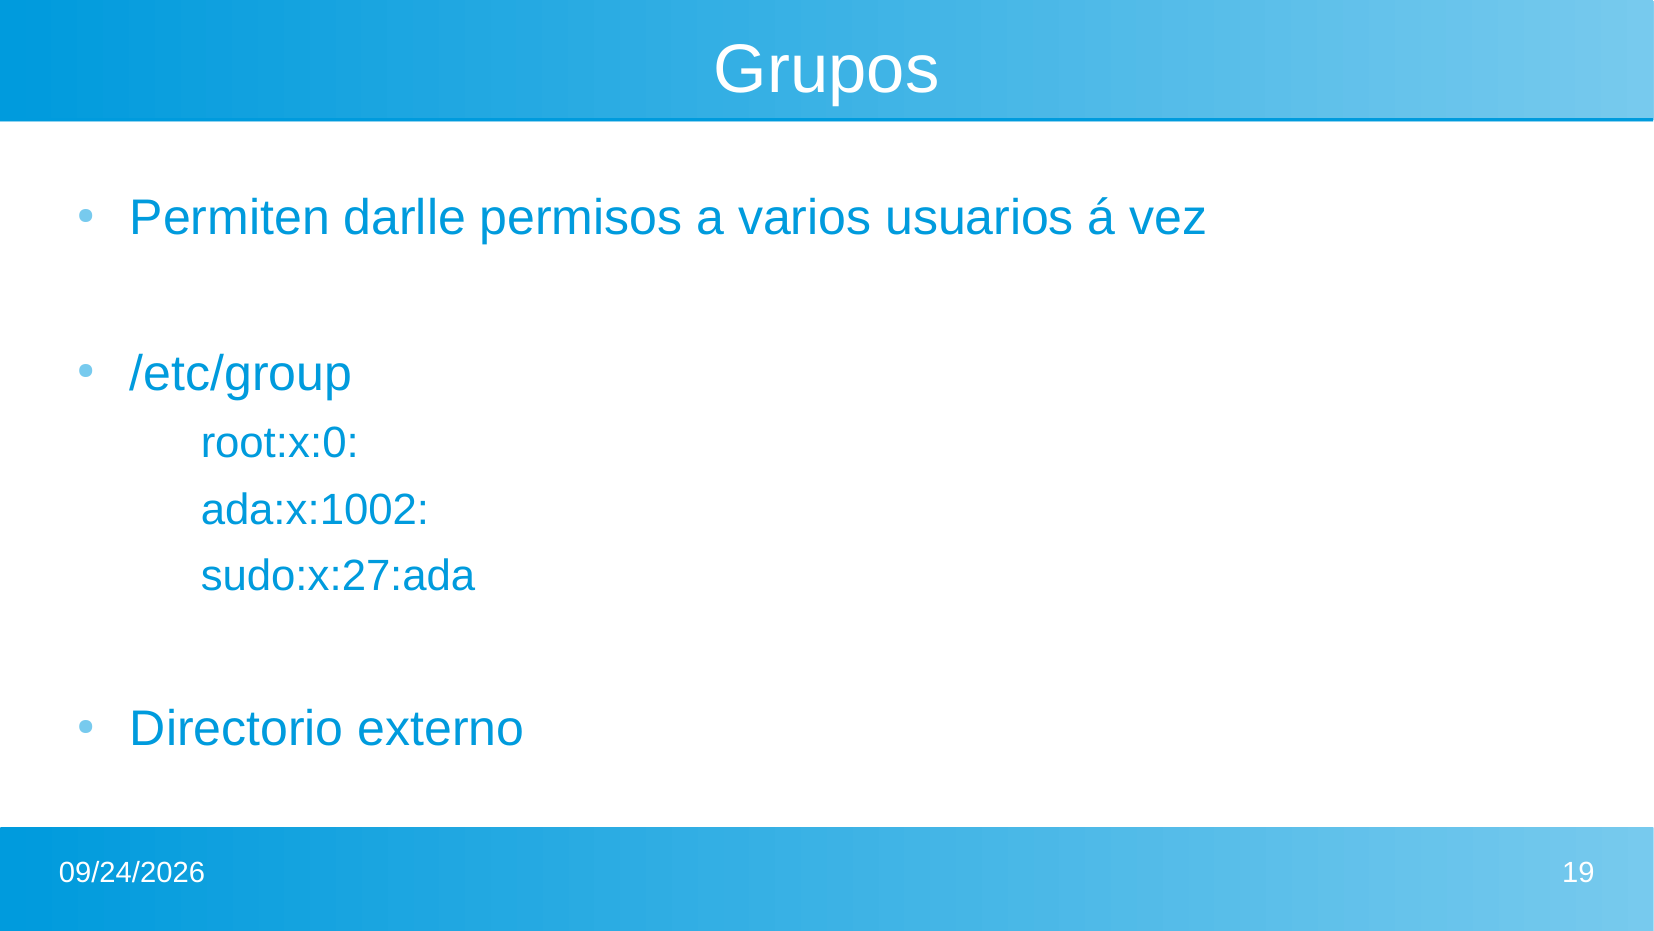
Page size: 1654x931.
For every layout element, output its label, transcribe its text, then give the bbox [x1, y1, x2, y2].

list Permiten darlle permisos a varios usuarios á vez /etc/group root:x:0: ada:x:1002: sudo:x:27:ada Directorio externo [59, 177, 1595, 768]
title Grupos [59, 29, 1595, 108]
